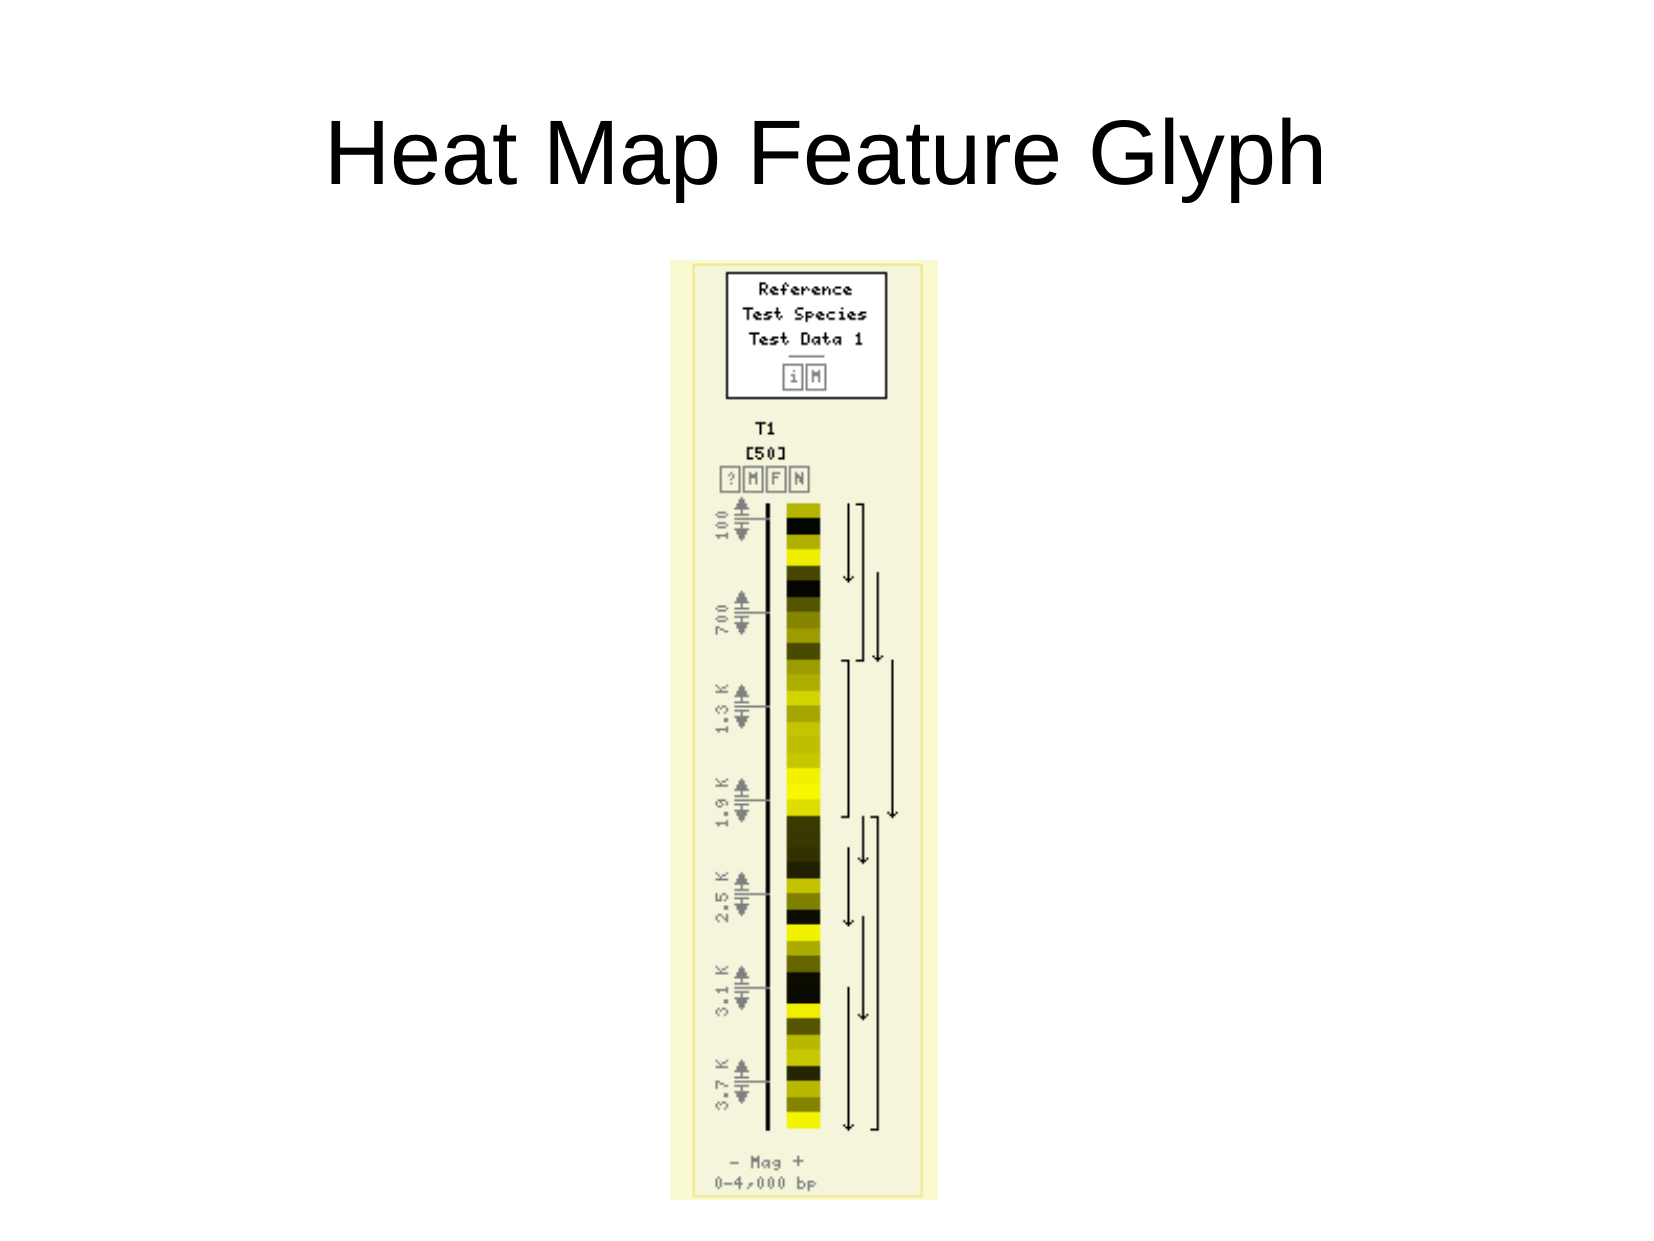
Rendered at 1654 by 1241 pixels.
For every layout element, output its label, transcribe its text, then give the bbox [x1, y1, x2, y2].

picture [670, 260, 938, 1201]
title Heat Map Feature Glyph [82, 49, 1571, 257]
